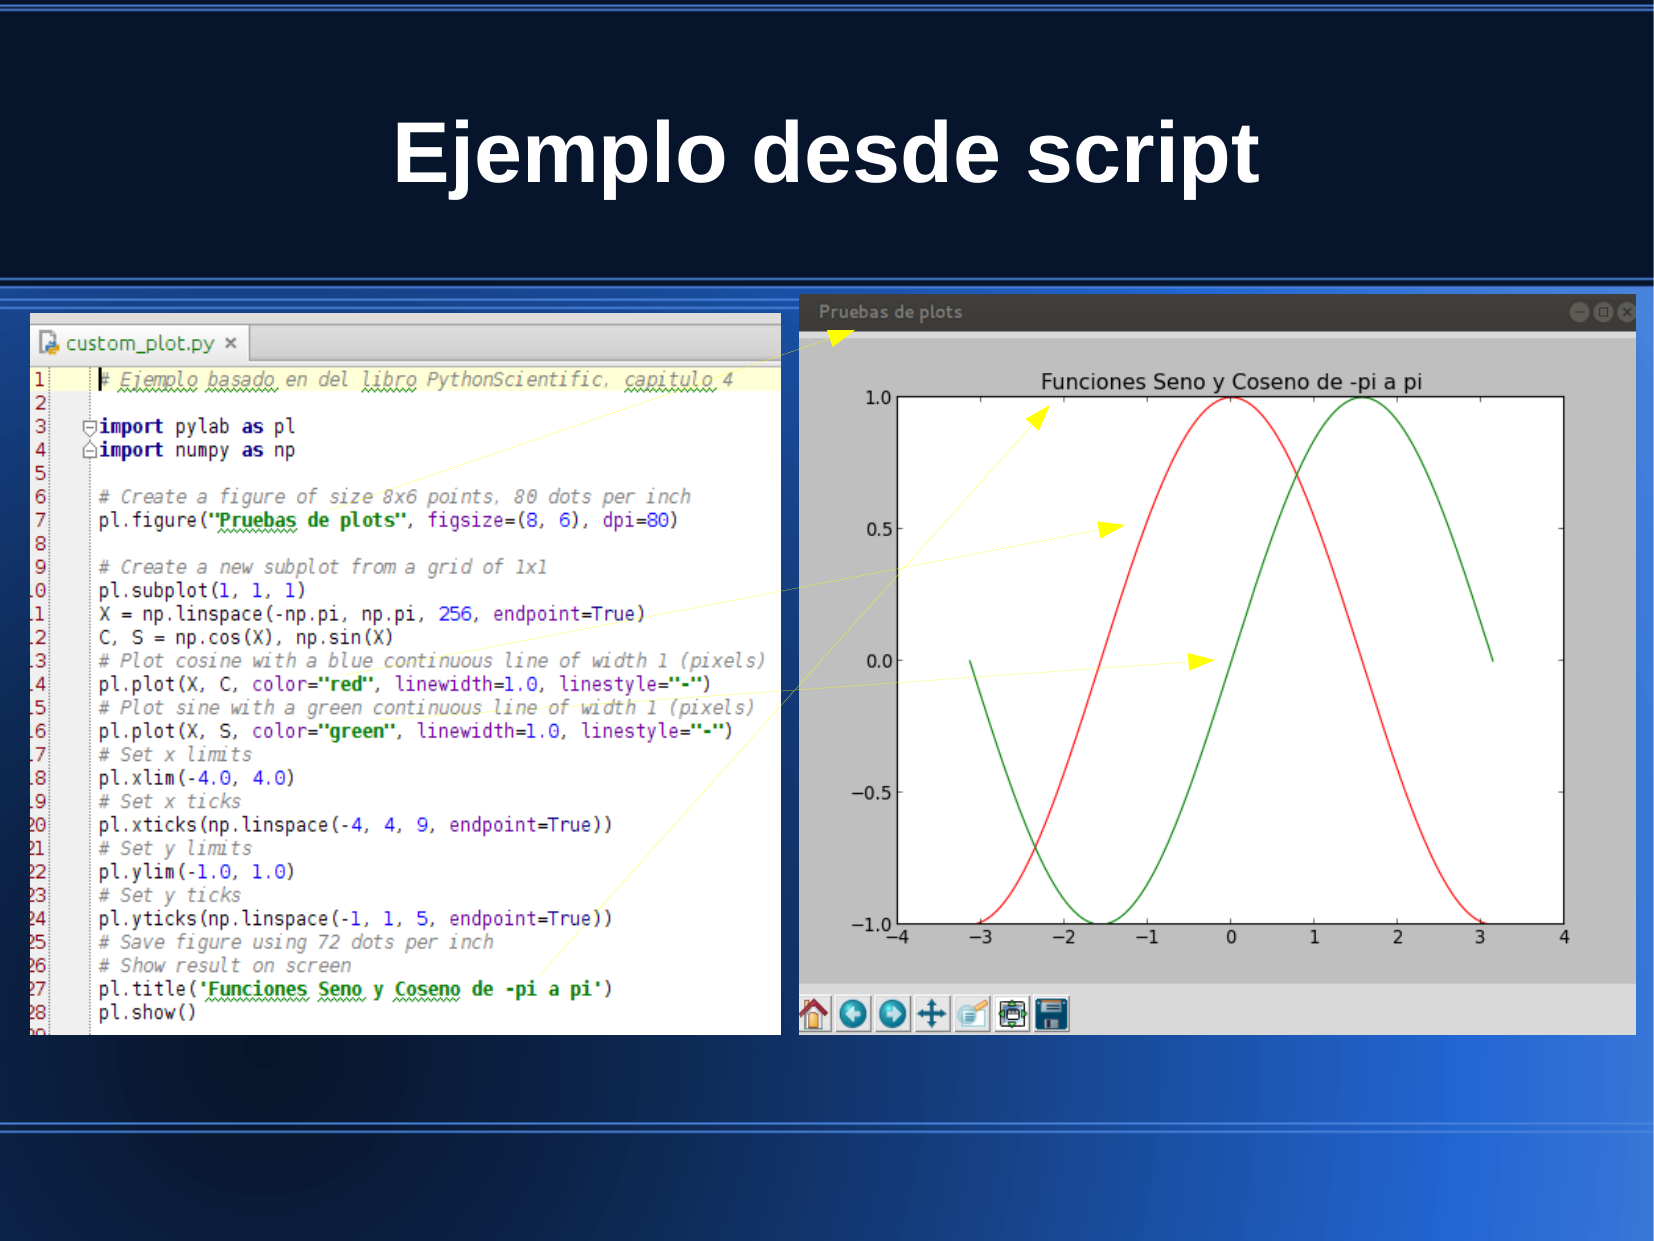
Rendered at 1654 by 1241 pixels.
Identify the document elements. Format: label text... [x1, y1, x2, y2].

title Ejemplo desde script [82, 49, 1571, 257]
picture [0, 0, 1654, 1241]
